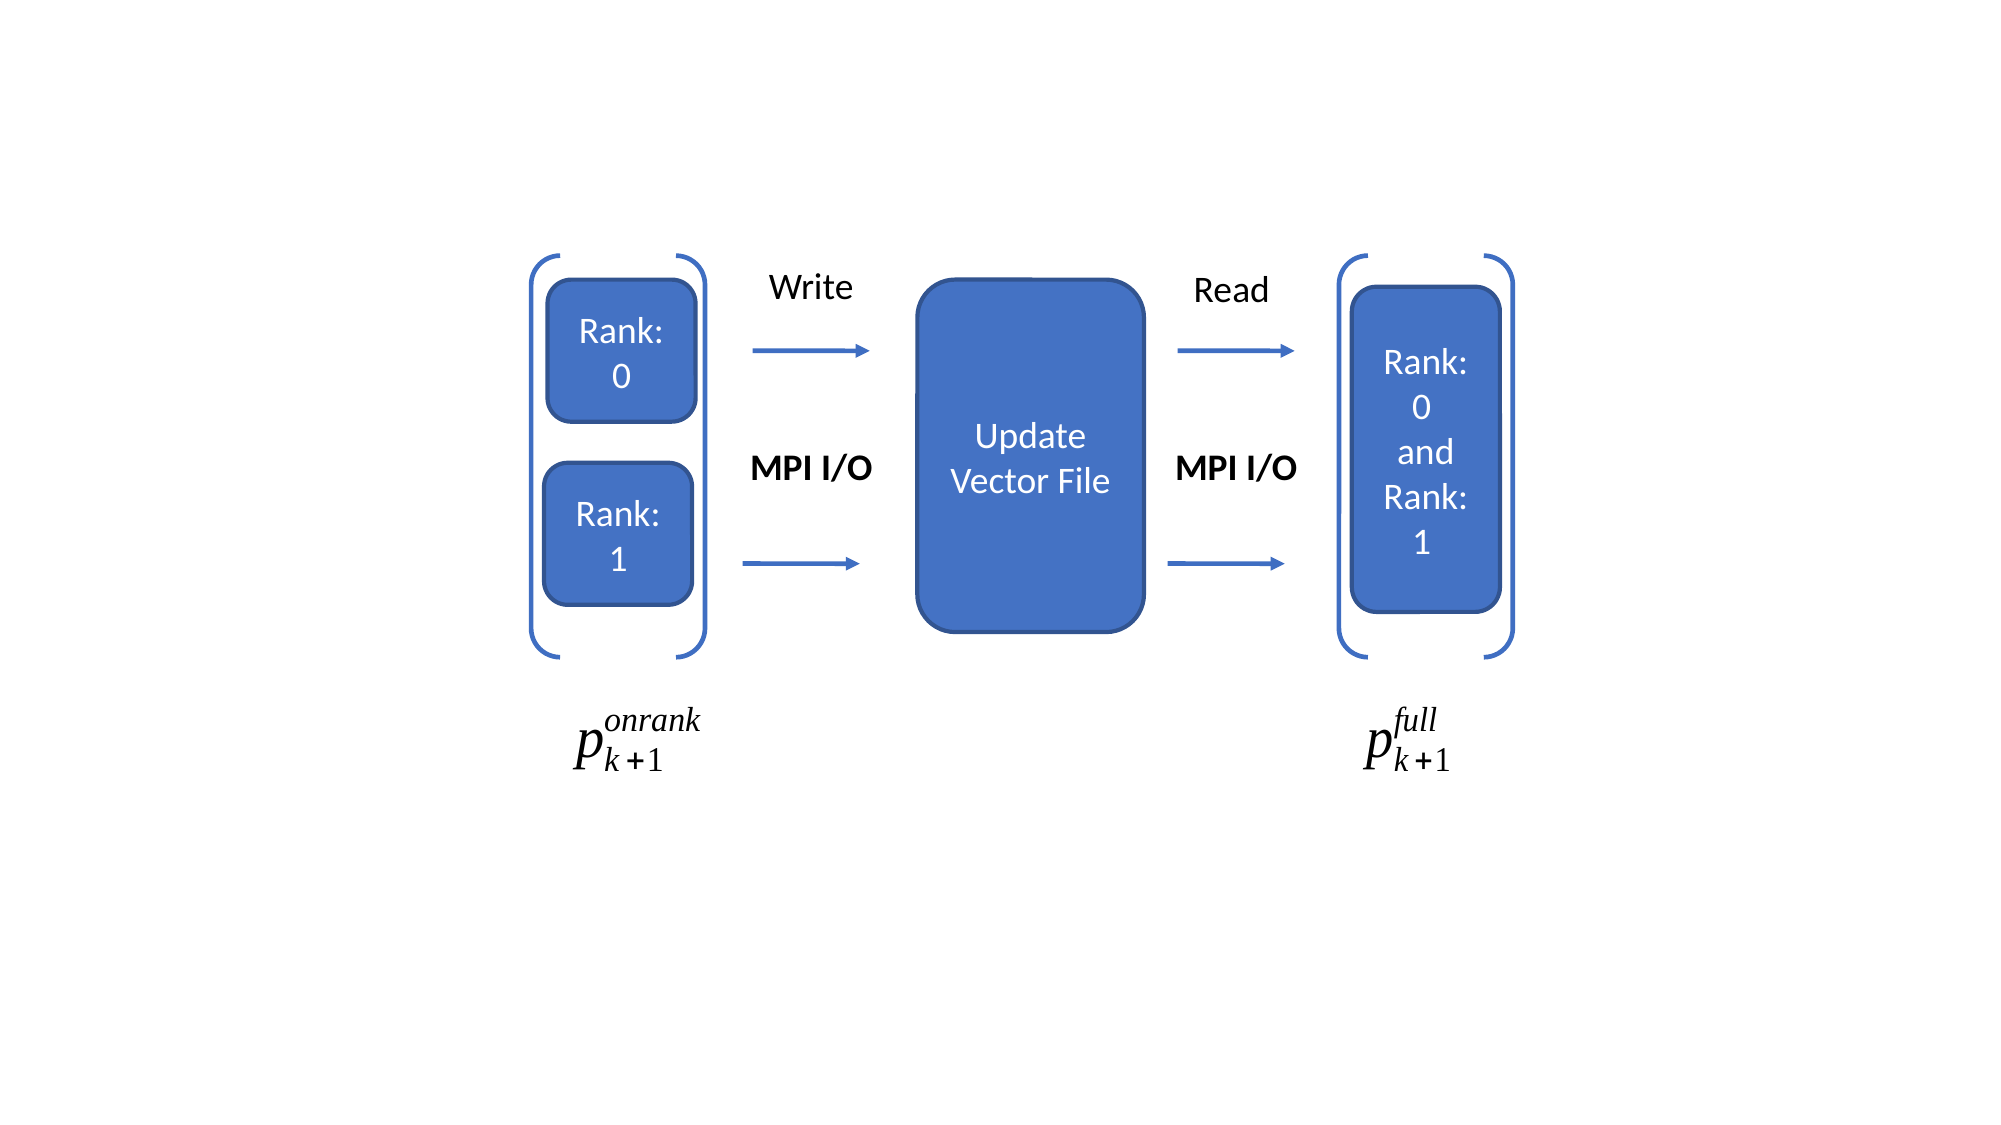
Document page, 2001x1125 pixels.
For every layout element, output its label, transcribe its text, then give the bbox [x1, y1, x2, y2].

text_box Rank: 0 and Rank: 1 [1351, 286, 1500, 612]
text_box MPI I/O [1116, 435, 1356, 495]
text_box Write [754, 254, 869, 315]
chart [554, 698, 717, 780]
text_box Rank: 1 [544, 462, 693, 605]
text_box Read [1178, 257, 1285, 318]
text_box MPI I/O [691, 435, 702, 495]
chart [1346, 698, 1464, 780]
text_box MPI I/O [708, 435, 931, 495]
text_box Update Vector File [917, 279, 1144, 633]
text_box Rank: 0 [547, 279, 696, 422]
